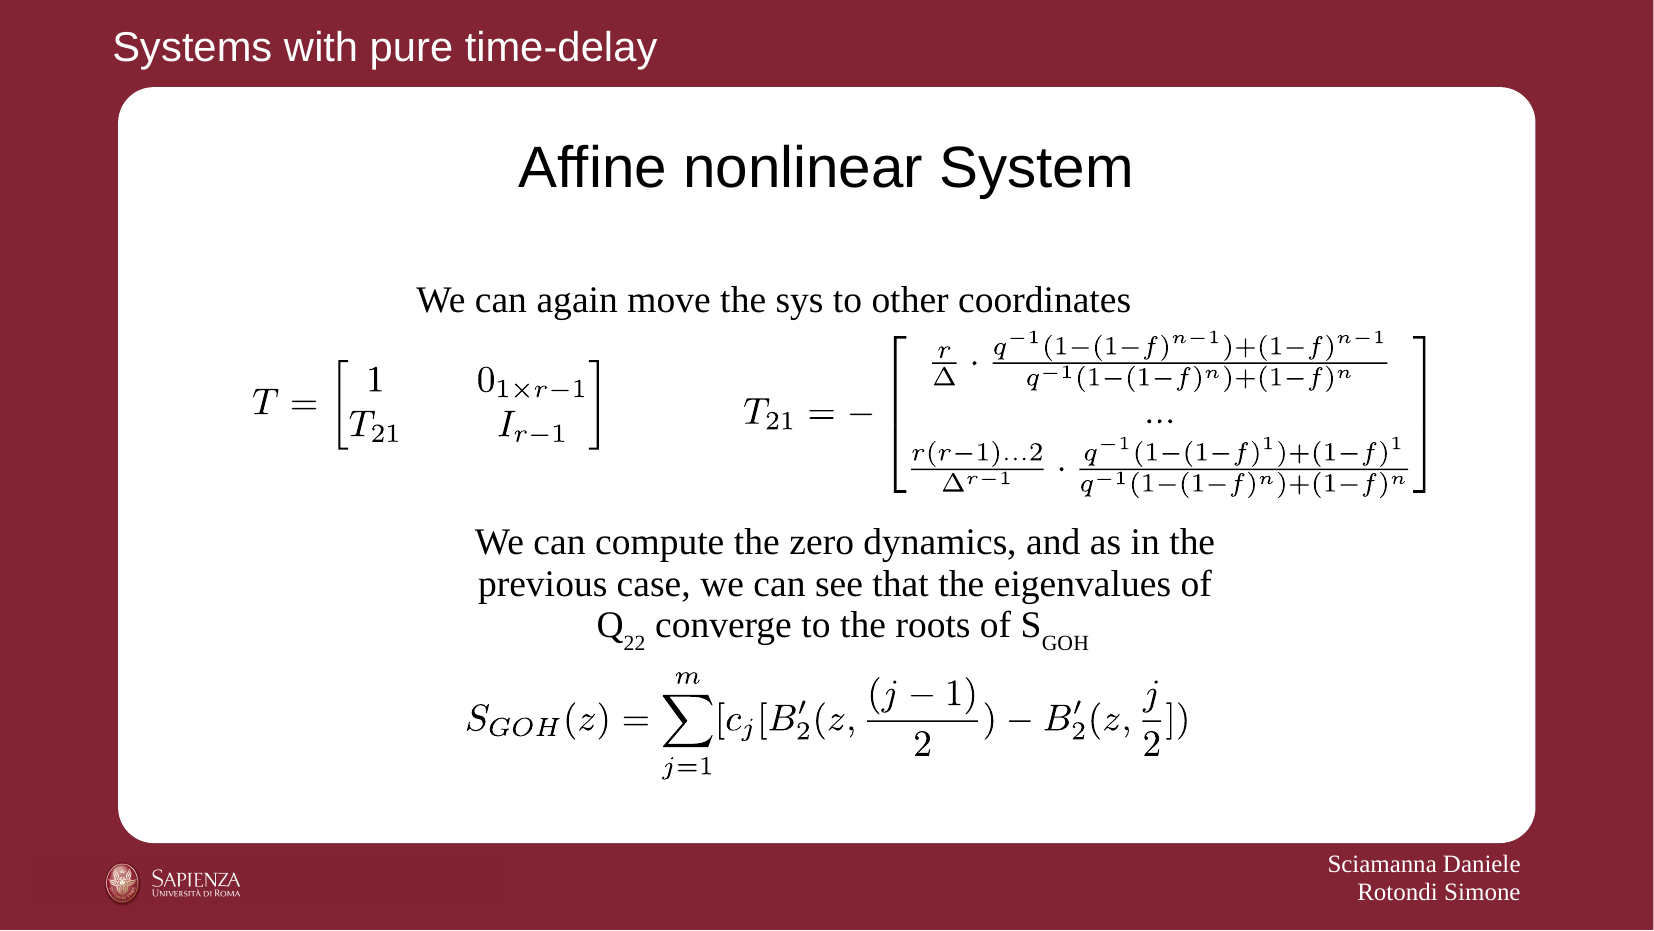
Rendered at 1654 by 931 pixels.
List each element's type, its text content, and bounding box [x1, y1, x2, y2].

picture [29, 850, 508, 910]
text_box We can compute the zero dynamics, and as in the previous case, we can see that the eigenvalues of Q22 converge to the roots of SGOH [443, 513, 1248, 663]
title Affine nonlinear System [162, 110, 1492, 225]
text_box Sciamanna Daniele Rotondi Simone [933, 843, 1536, 914]
title Systems with pure time-delay [112, 11, 756, 83]
text_box [118, 87, 1536, 844]
text_box We can again move the sys to other coordinates [401, 271, 1241, 329]
